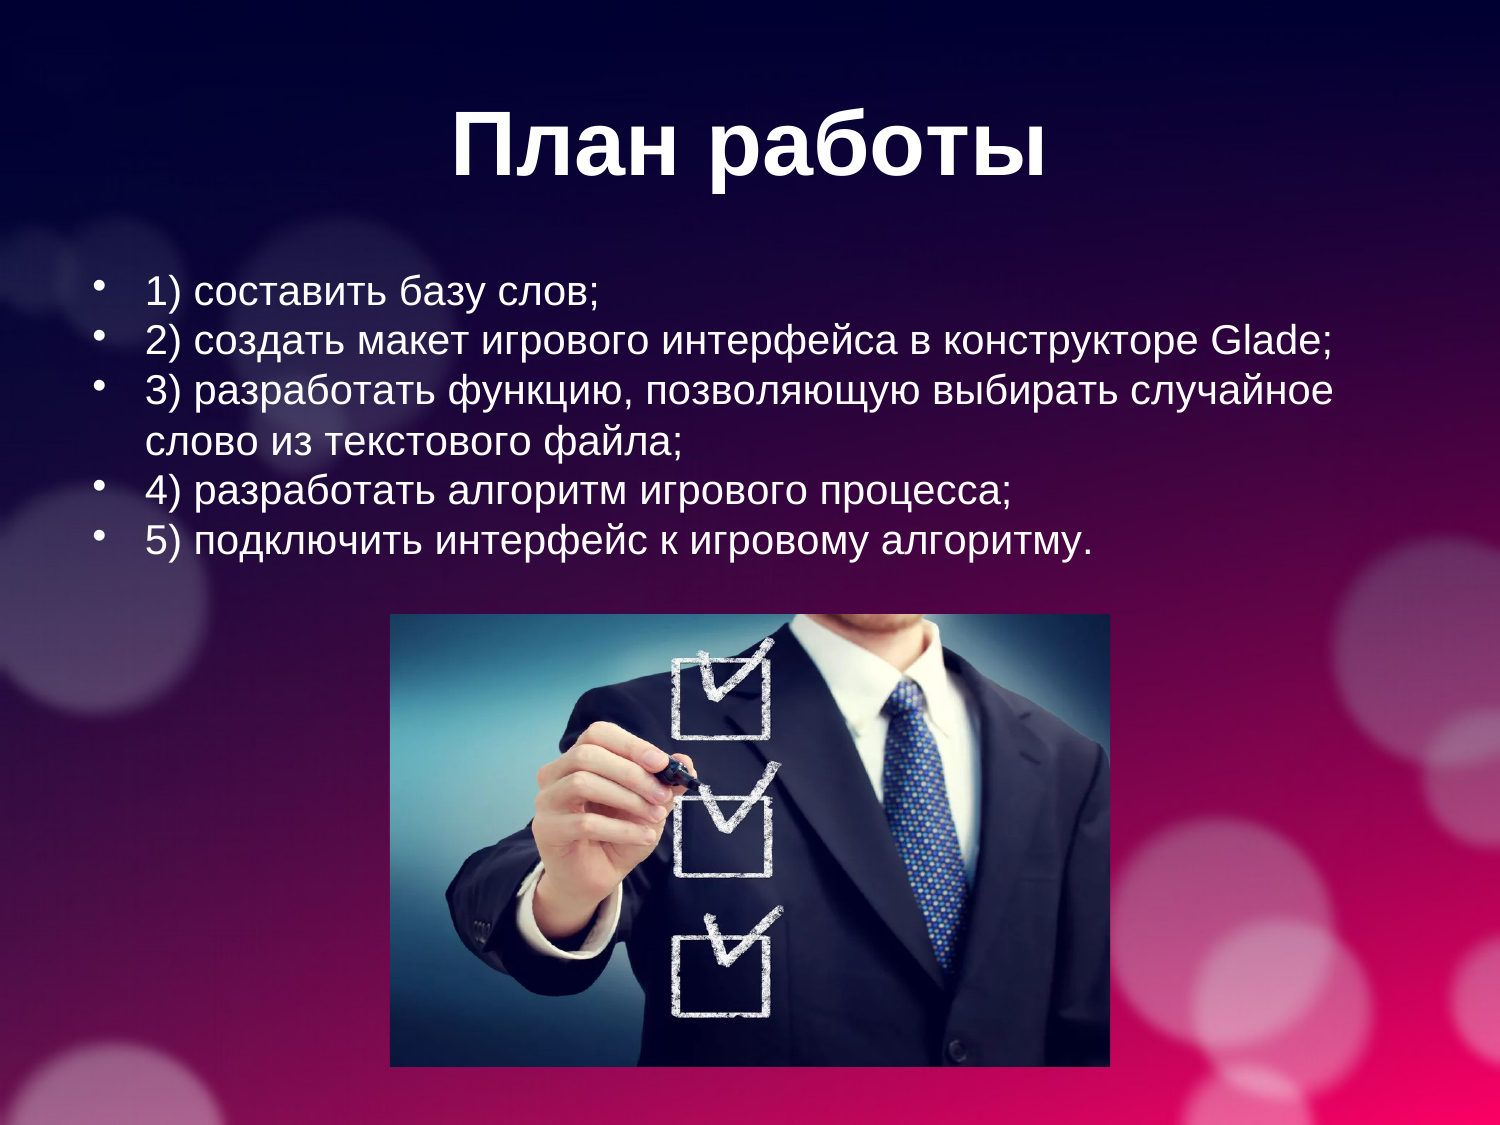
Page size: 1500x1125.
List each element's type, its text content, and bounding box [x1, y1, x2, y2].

picture [0, 0, 1500, 1125]
text_box План работы [75, 44, 1426, 233]
text_box 1) составить базу слов; 2) создать макет игрового интерфейса в конструкторе Glade; 3) разработать функцию, позволяющую выбирать случайное слово из текстового файла; 4) разработать алгоритм игрового процесса; 5) подключить интерфейс к игровому алгоритму. [75, 263, 1426, 916]
